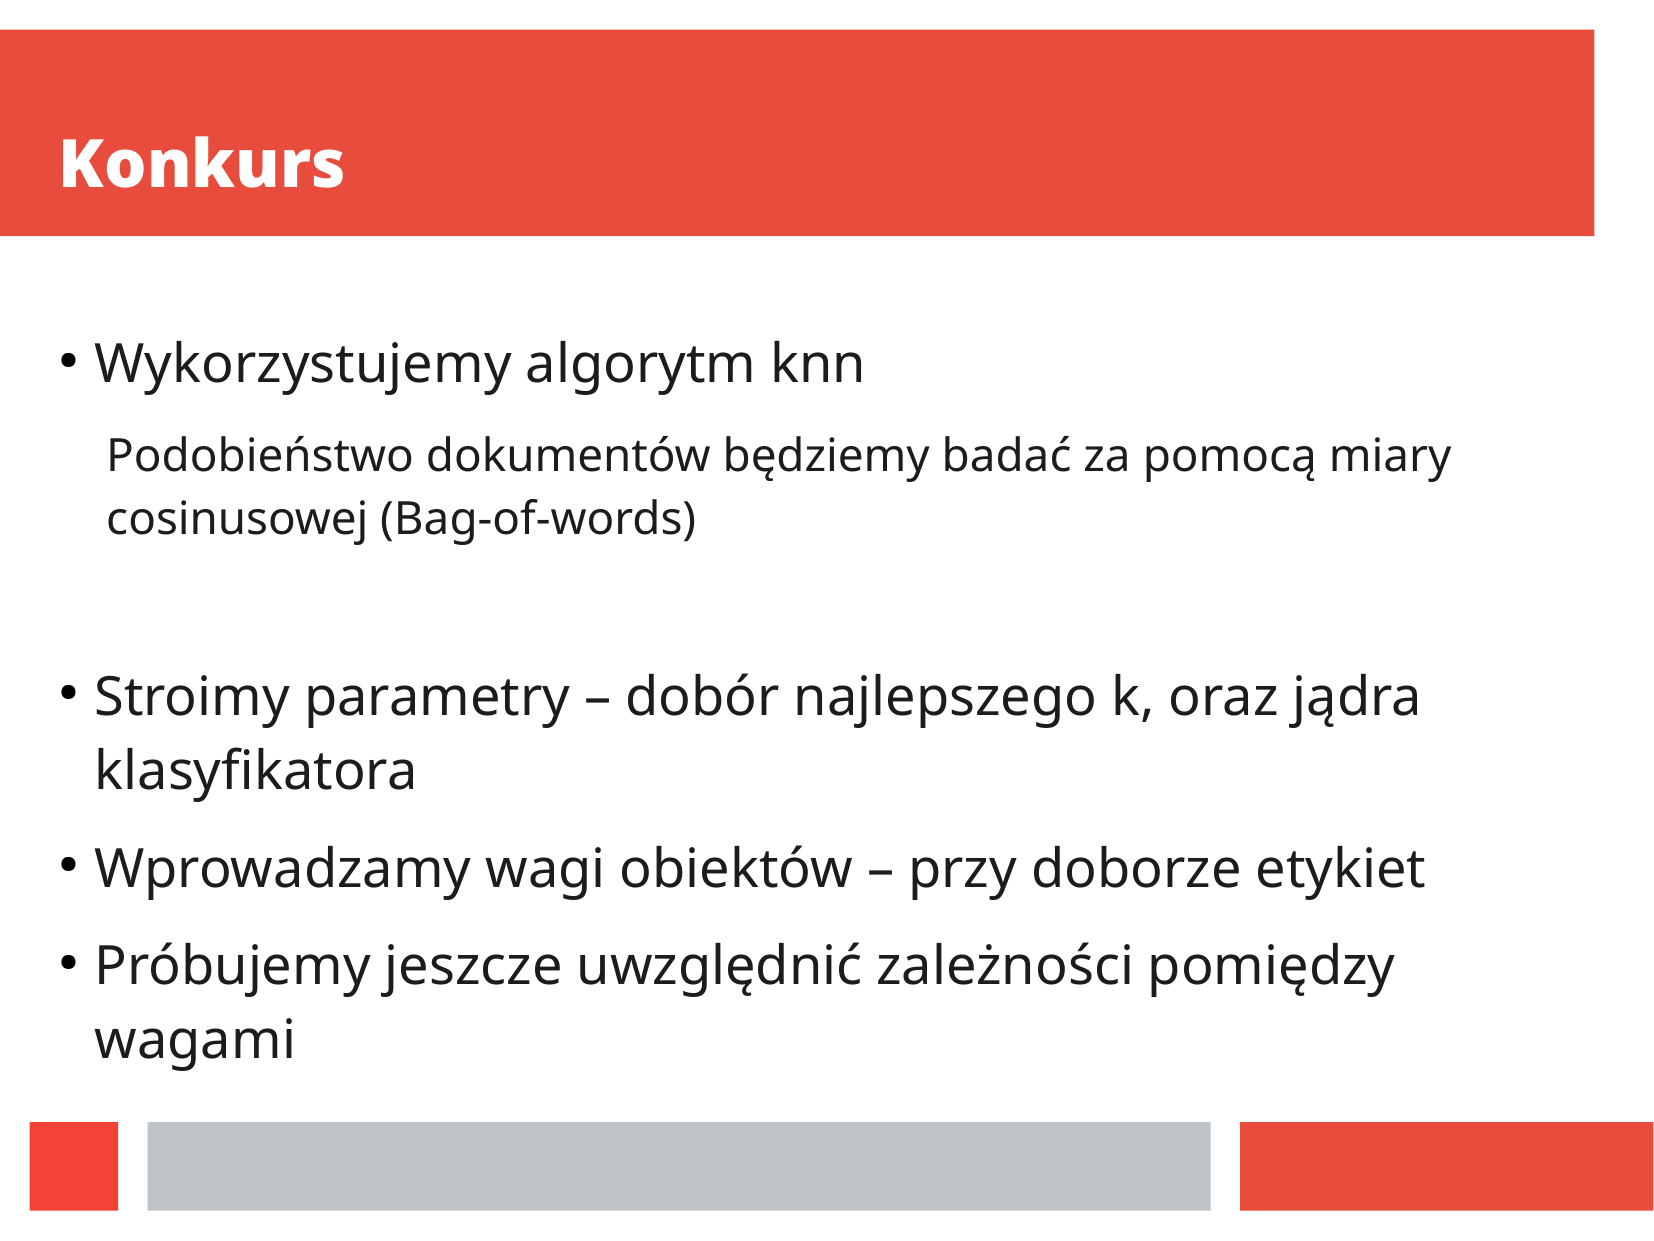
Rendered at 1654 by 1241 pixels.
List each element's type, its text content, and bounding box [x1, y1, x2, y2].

list Wykorzystujemy algorytm knn Podobieństwo dokumentów będziemy badać za pomocą miary cosinusowej (Bag-of-words) Stroimy parametry – dobór najlepszego k, oraz jądra klasyfikatora Wprowadzamy wagi obiektów – przy doborze etykiet Próbujemy jeszcze uwzględnić zależności pomiędzy wagami [59, 324, 1565, 1093]
title Konkurs [59, 59, 1595, 207]
